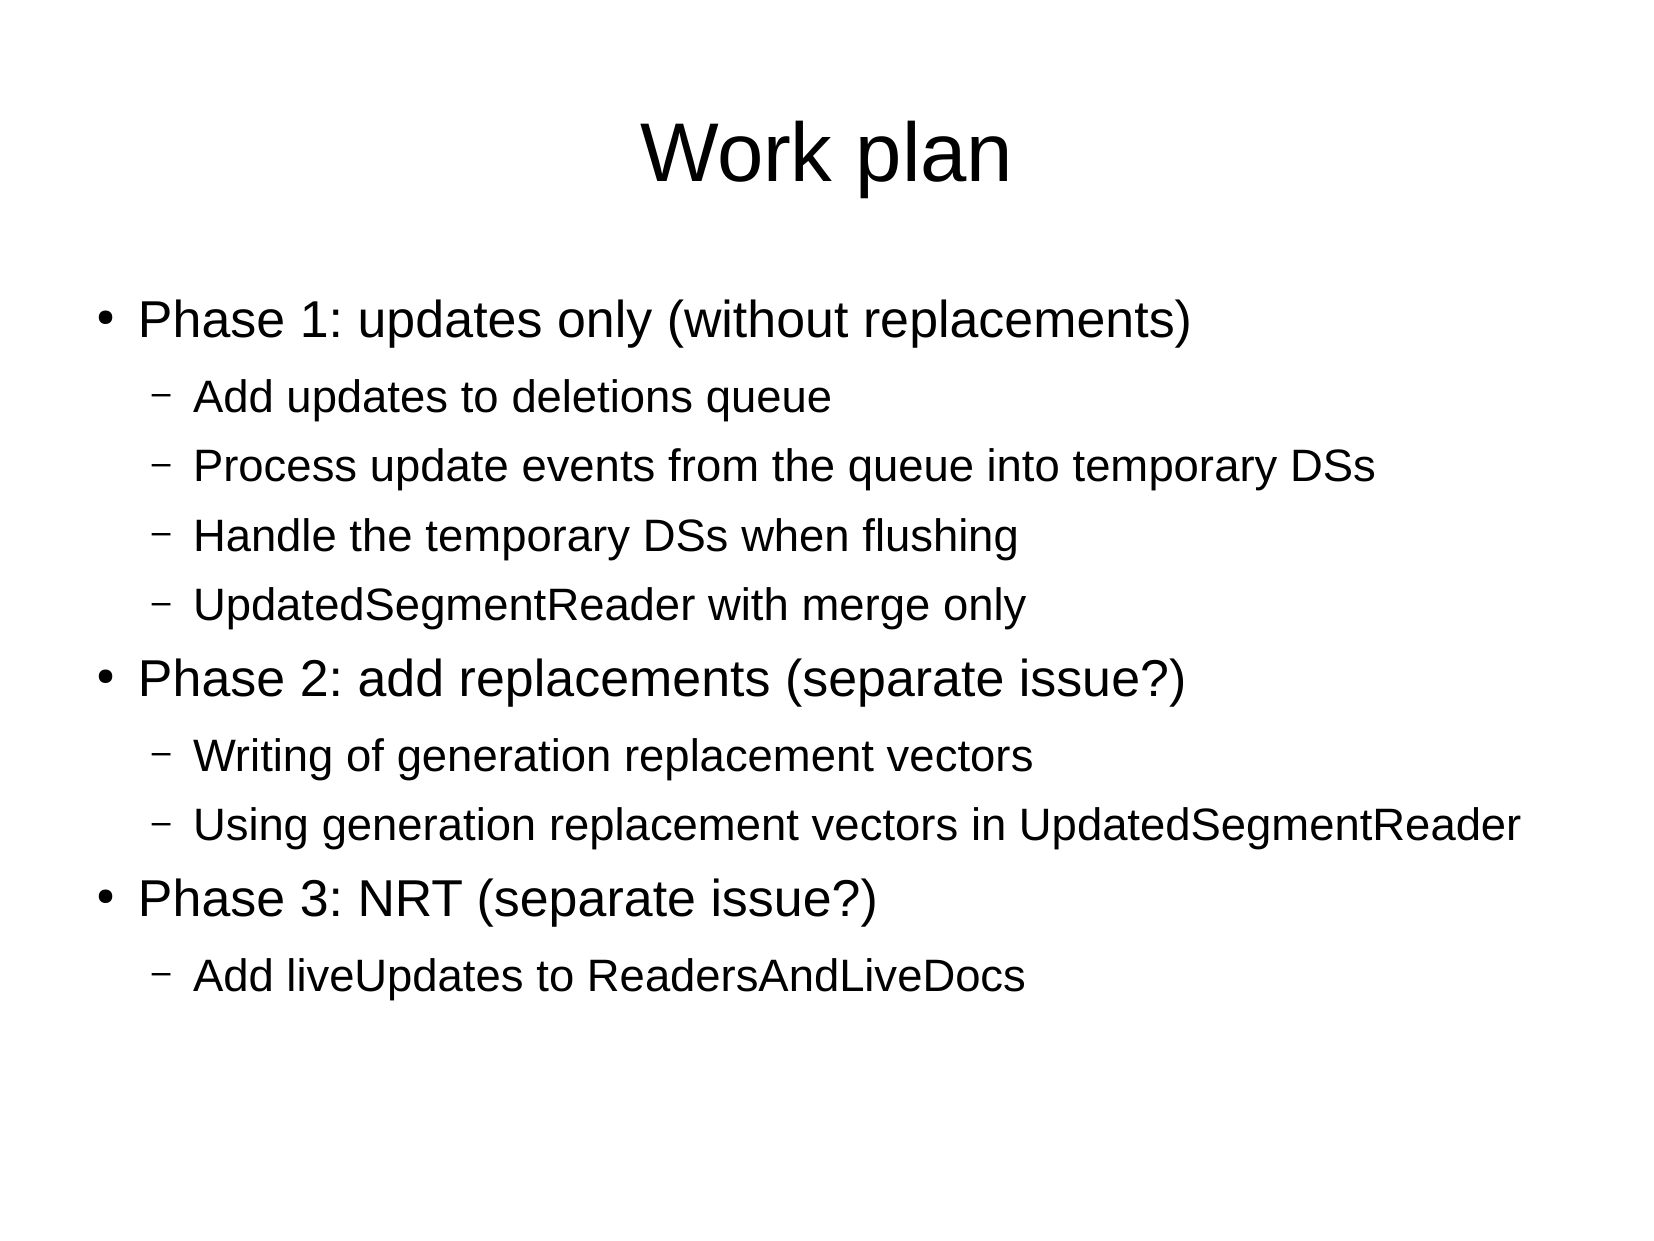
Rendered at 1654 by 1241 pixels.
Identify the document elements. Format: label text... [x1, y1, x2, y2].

title Work plan [82, 49, 1571, 257]
list Phase 1: updates only (without replacements) Add updates to deletions queue Process update events from the queue into temporary DSs Handle the temporary DSs when flushing UpdatedSegmentReader with merge only Phase 2: add replacements (separate issue?) Writing of generation replacement vectors Using generation replacement vectors in UpdatedSegmentReader Phase 3: NRT (separate issue?) Add liveUpdates to ReadersAndLiveDocs [82, 290, 1571, 1010]
